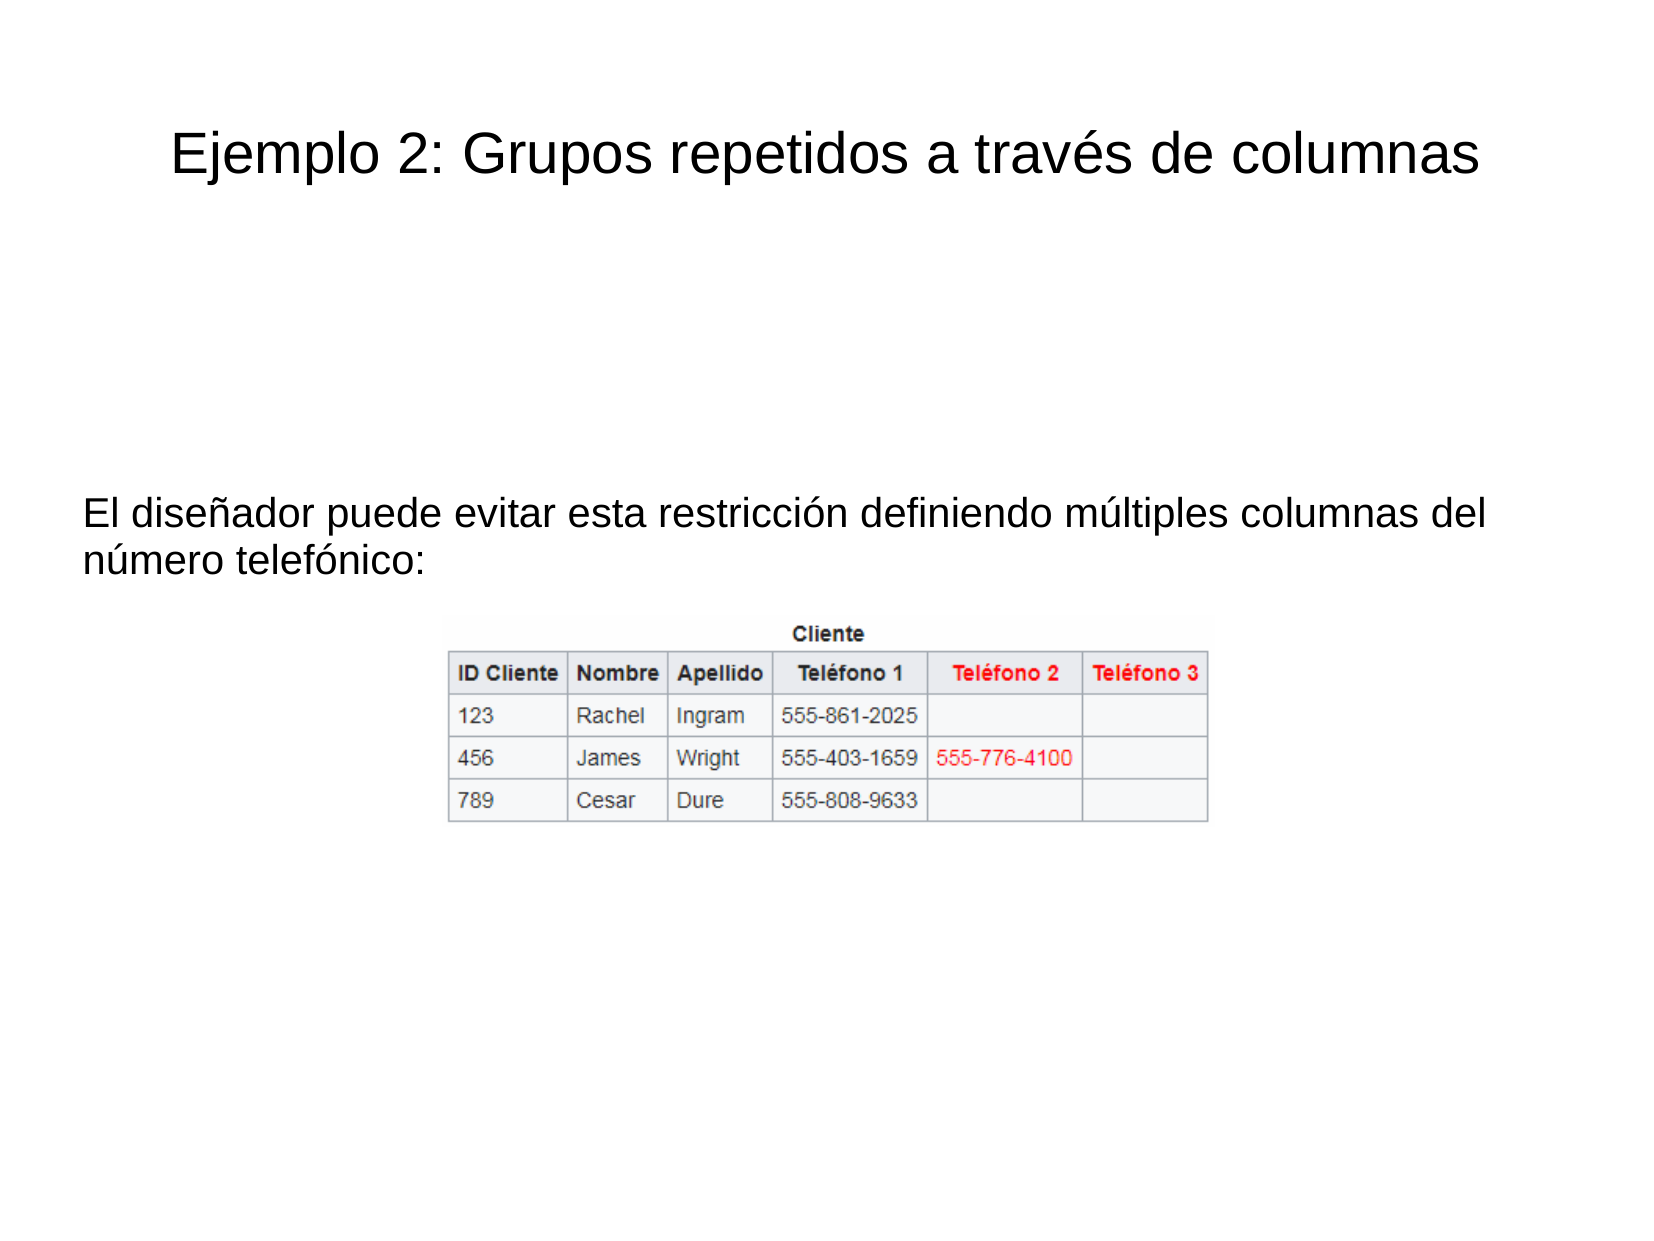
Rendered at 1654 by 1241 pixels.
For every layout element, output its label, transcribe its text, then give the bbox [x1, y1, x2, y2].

title Ejemplo 2: Grupos repetidos a través de columnas [82, 49, 1571, 257]
picture [442, 615, 1215, 827]
subtitle El diseñador puede evitar esta restricción definiendo múltiples columnas del número telefónico: [82, 290, 1571, 1109]
